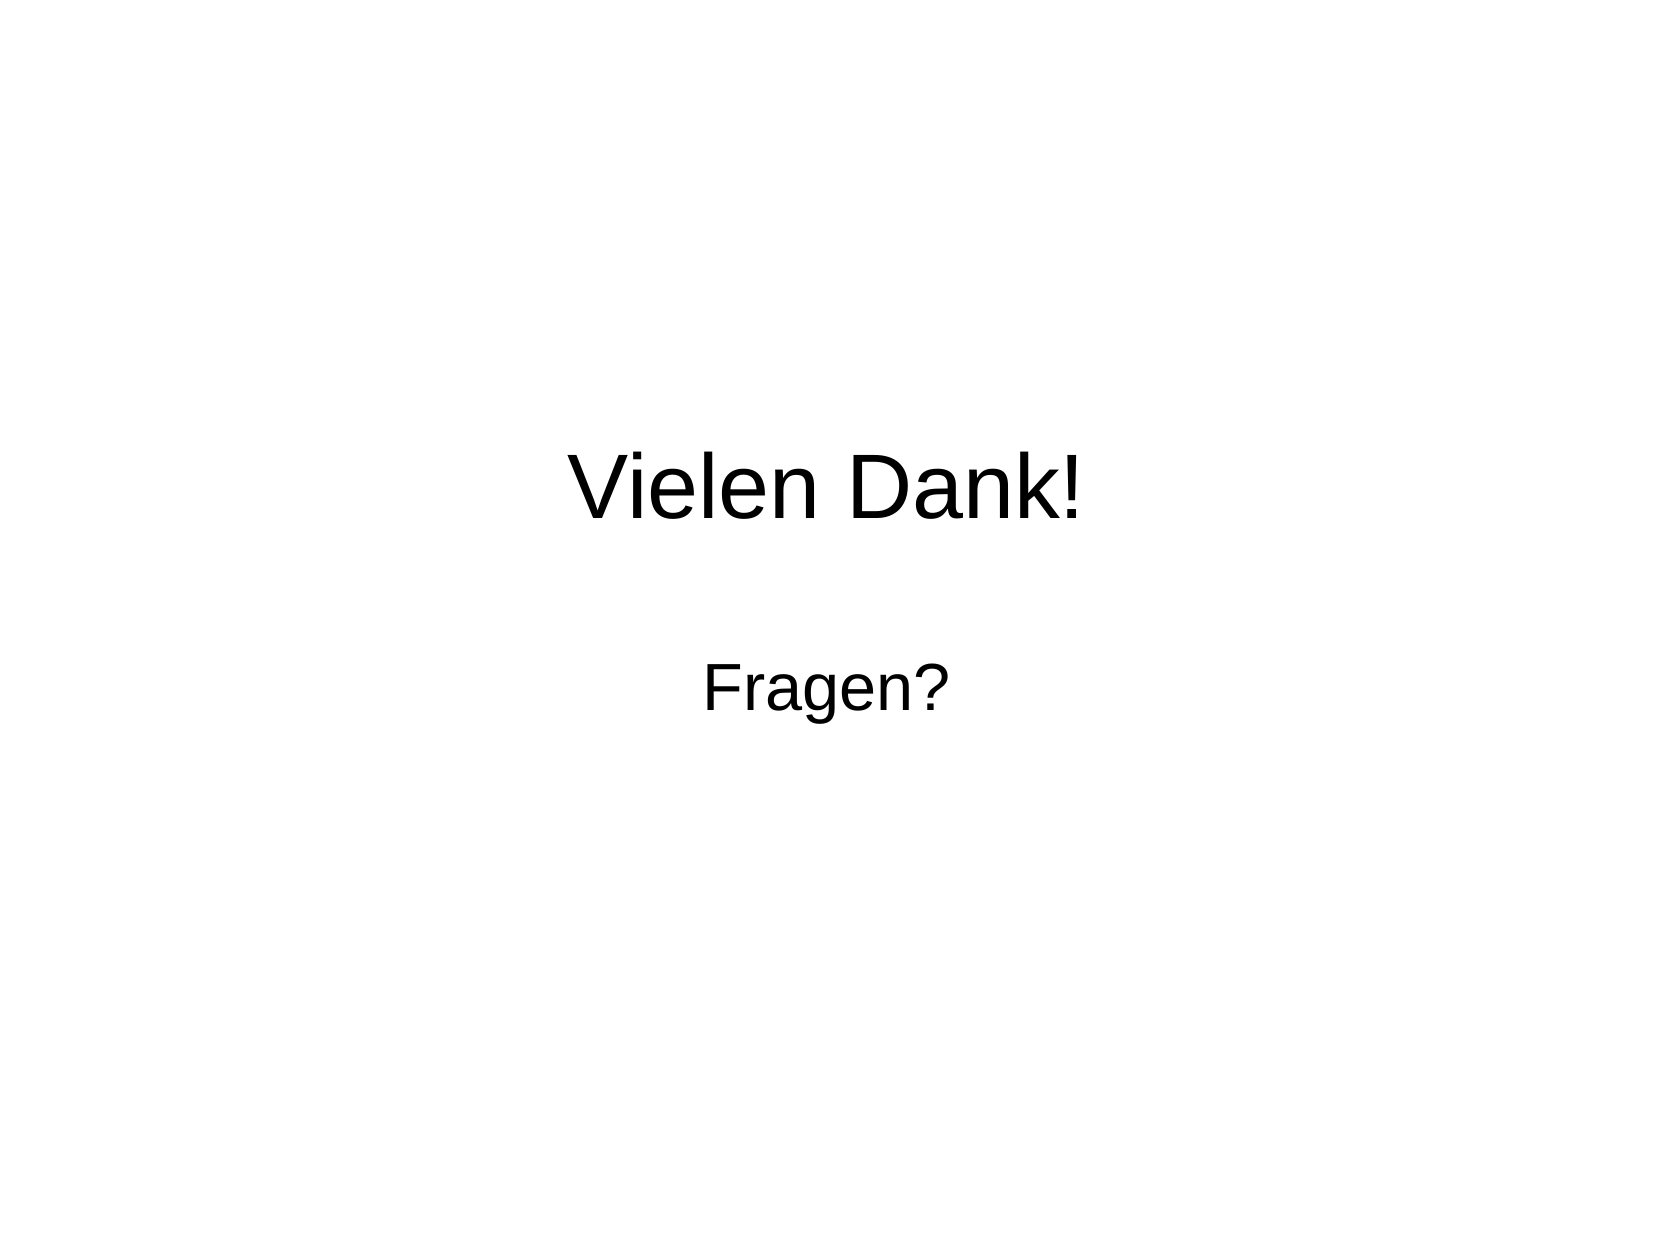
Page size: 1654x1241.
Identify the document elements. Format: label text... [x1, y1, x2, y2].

title Fragen? [82, 584, 1571, 792]
title Vielen Dank! [82, 383, 1571, 584]
